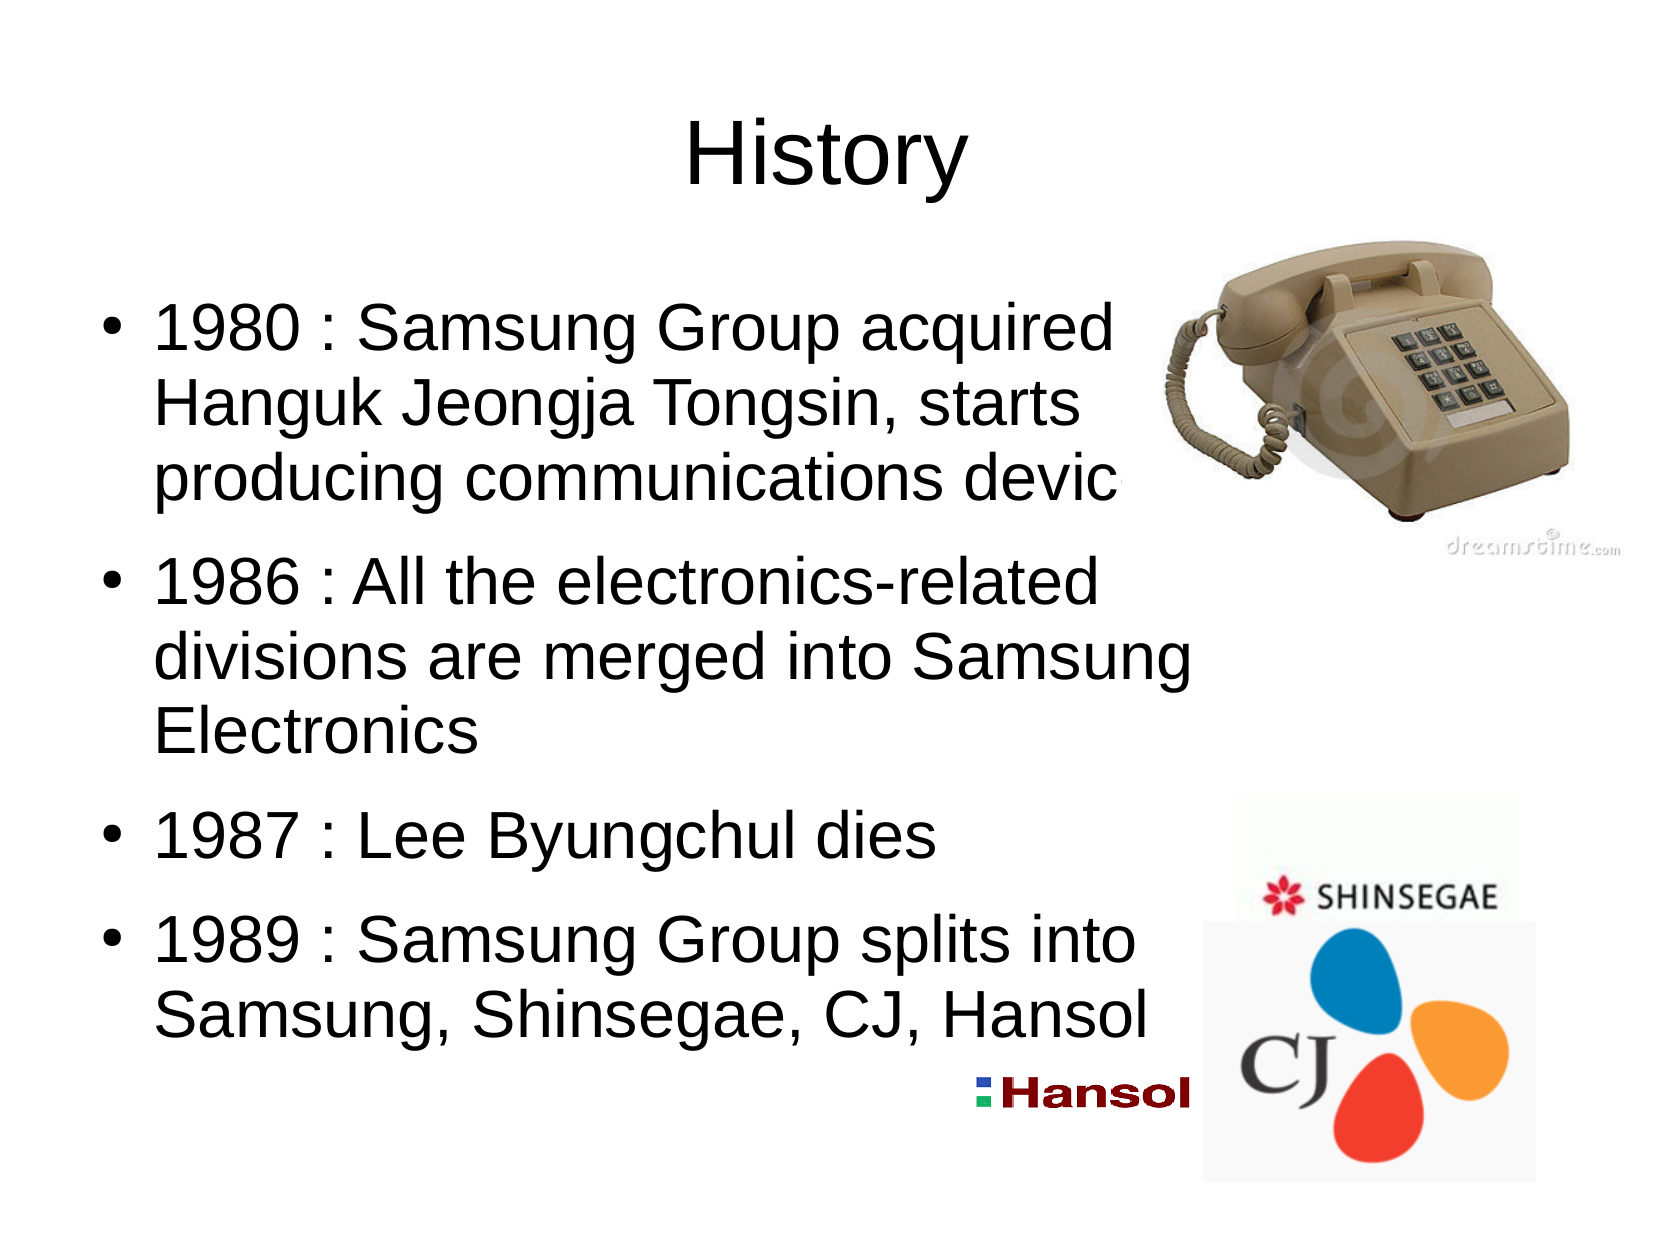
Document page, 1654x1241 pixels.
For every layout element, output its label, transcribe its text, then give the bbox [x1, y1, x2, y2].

title History [82, 56, 1571, 250]
picture [1122, 206, 1625, 562]
picture [957, 797, 1611, 1182]
list 1980 : Samsung Group acquired Hanguk Jeongja Tongsin, starts producing communications devices 1986 : All the electronics-related divisions are merged into Samsung Electronics 1987 : Lee Byungchul dies 1989 : Samsung Group splits into Samsung, Shinsegae, CJ, Hansol [82, 290, 1211, 1109]
